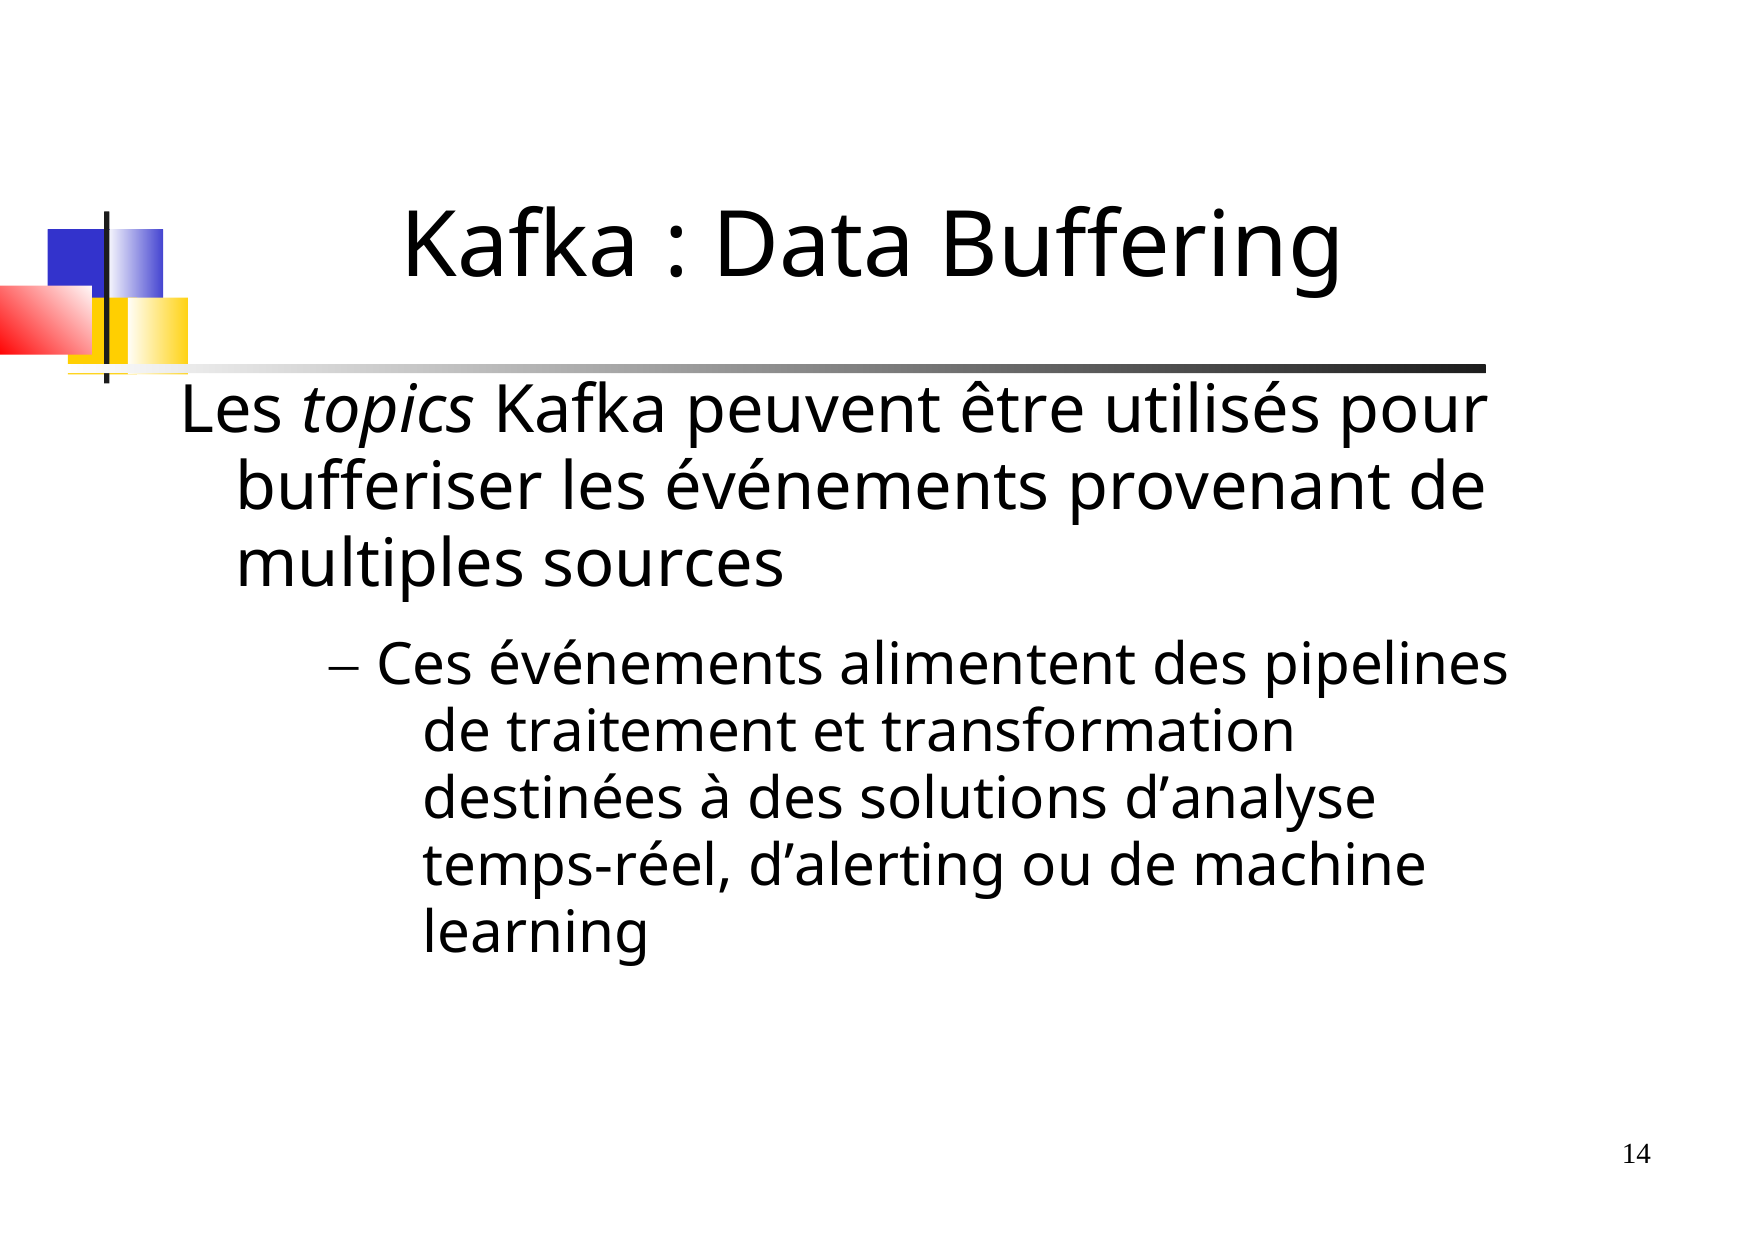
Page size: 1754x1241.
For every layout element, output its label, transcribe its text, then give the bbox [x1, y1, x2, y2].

title Kafka : Data Buffering [179, 139, 1567, 351]
list Les topics Kafka peuvent être utilisés pour bufferiser les événements provenant de multiples sources Ces événements alimentent des pipelines de traitement et transformation destinées à des solutions d’analyse temps-réel, d’alerting ou de machine learning [179, 371, 1567, 1091]
